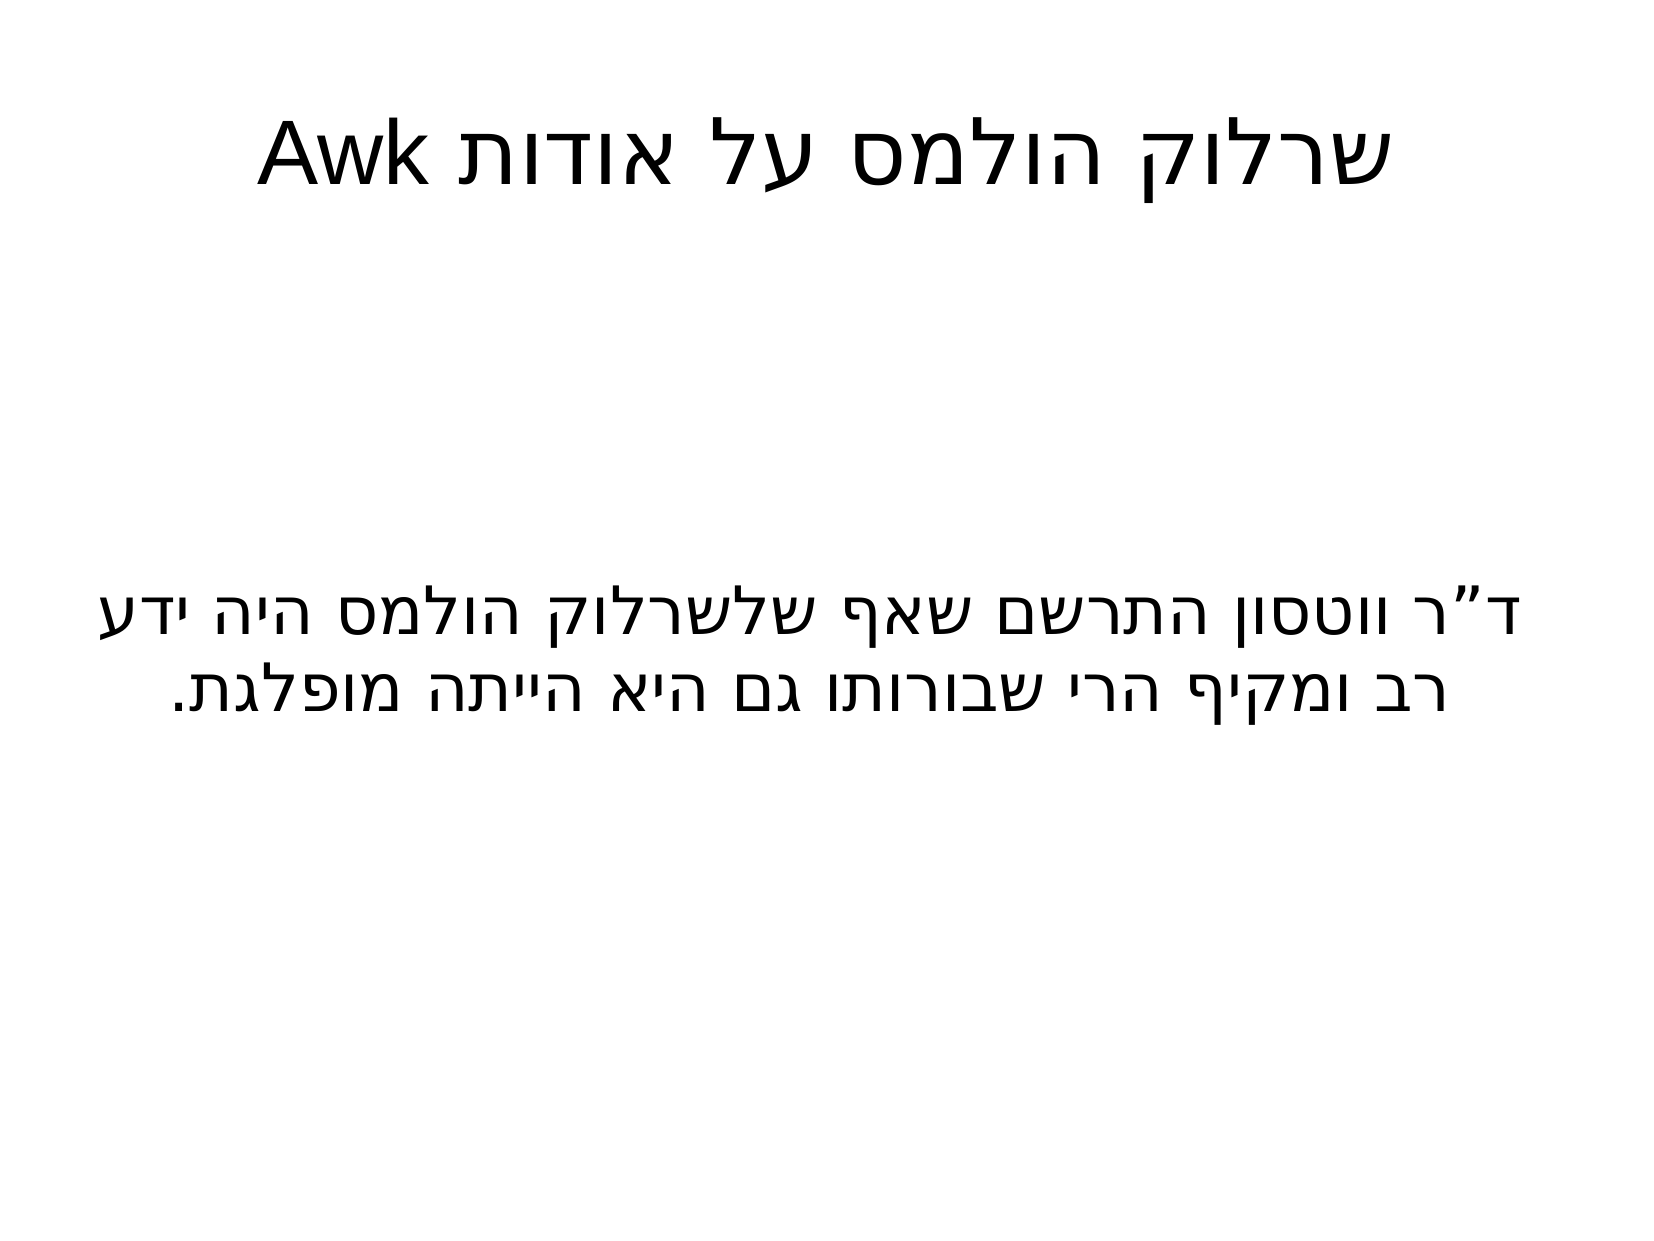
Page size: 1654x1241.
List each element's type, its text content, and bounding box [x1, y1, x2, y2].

title שרלוק הולמס על אודות Awk [82, 49, 1571, 257]
subtitle ד”ר ווטסון התרשם שאף שלשרלוק הולמס היה ידע רב ומקיף הרי שבורותו גם היא הייתה מופלגת. [82, 290, 1538, 1010]
